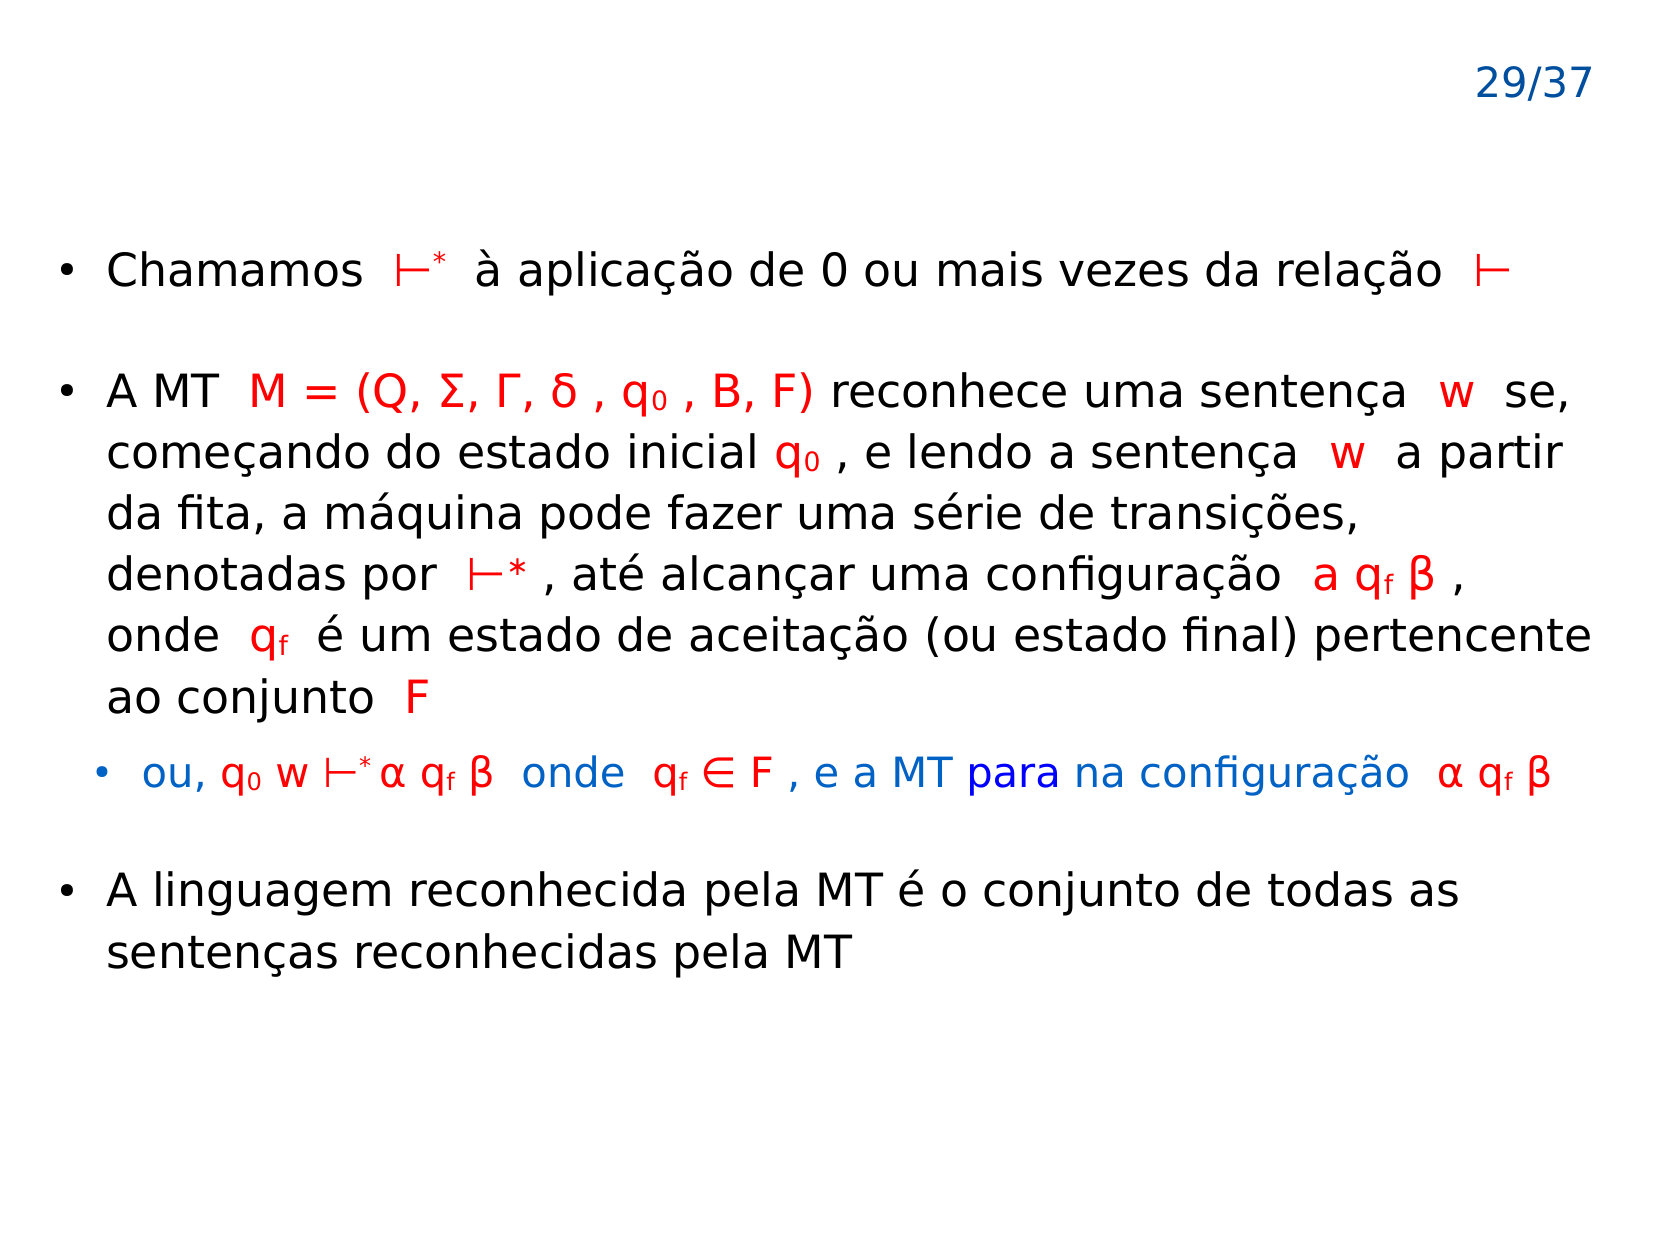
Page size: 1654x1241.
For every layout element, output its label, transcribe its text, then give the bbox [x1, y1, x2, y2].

list Chamamos ⊢* à aplicação de 0 ou mais vezes da relação ⊢ A MT M = (Q, Σ, Γ, δ , q0 , B, F) reconhece uma sentença w se, começando do estado inicial q0 , e lendo a sentença w a partir da fita, a máquina pode fazer uma série de transições, denotadas por ⊢∗ , até alcançar uma configuração a qf β , onde qf é um estado de aceitação (ou estado final) pertencente ao conjunto F ou, q0 w ⊢* α qf β onde qf ∈ F , e a MT para na configuração α qf β A linguagem reconhecida pela MT é o conjunto de todas as sentenças reconhecidas pela MT [59, 236, 1595, 1211]
